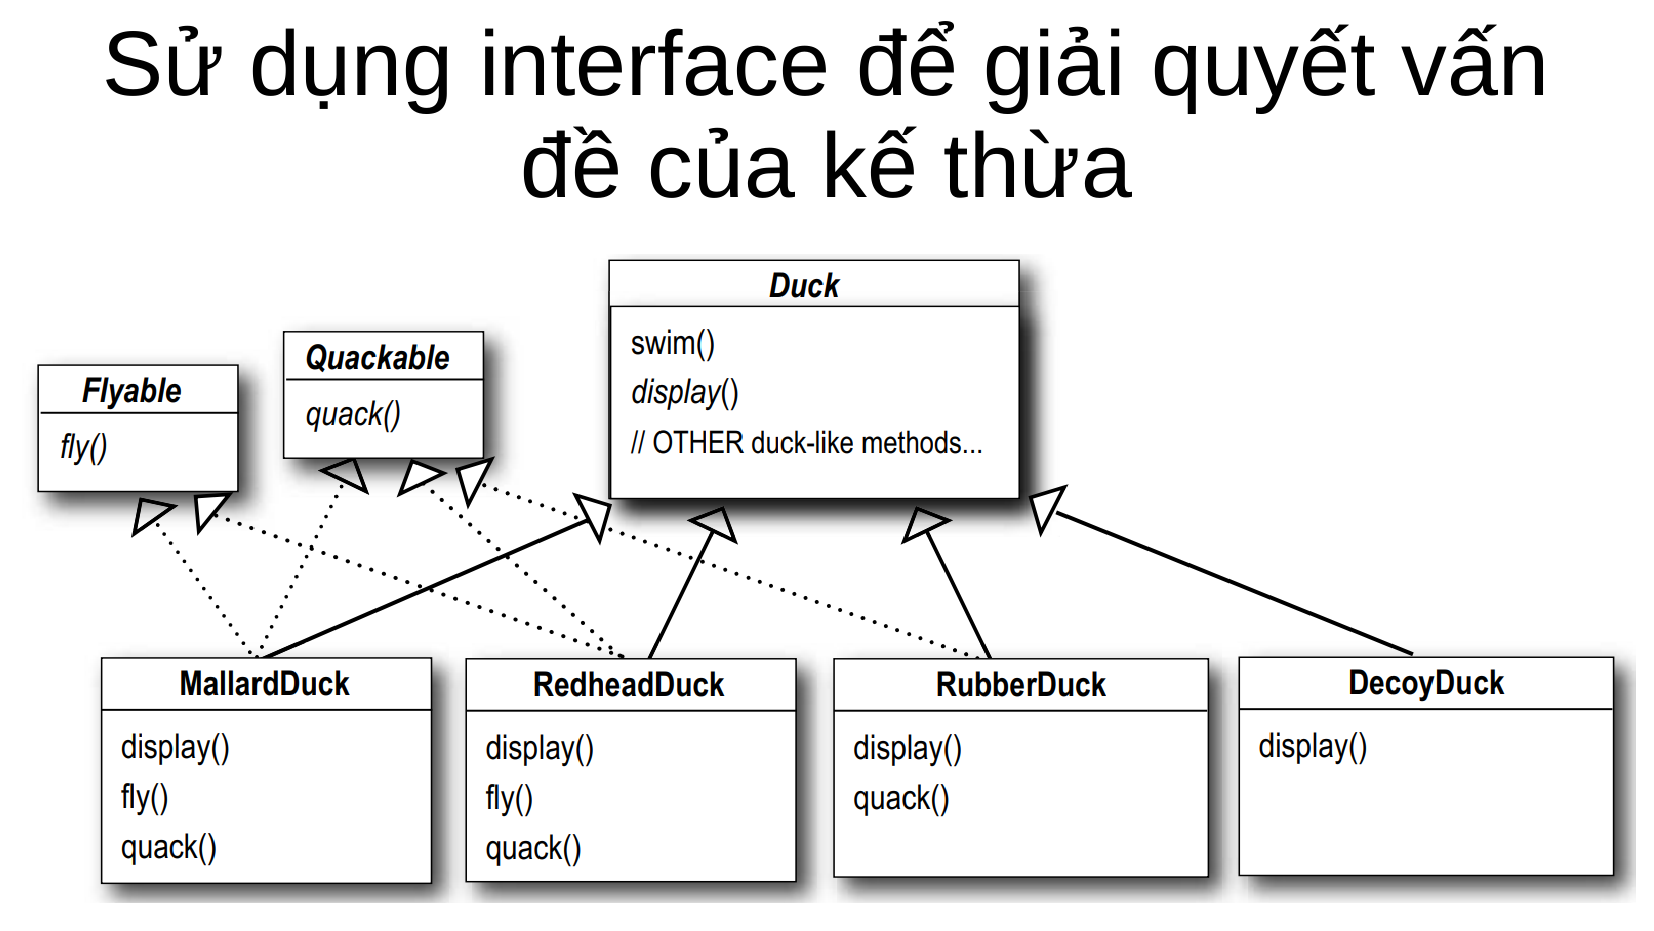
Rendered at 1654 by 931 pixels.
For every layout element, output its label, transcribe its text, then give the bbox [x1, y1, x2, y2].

picture [11, 254, 1636, 904]
title Sử dụng interface để giải quyết vấn đề của kế thừa [82, 12, 1571, 218]
